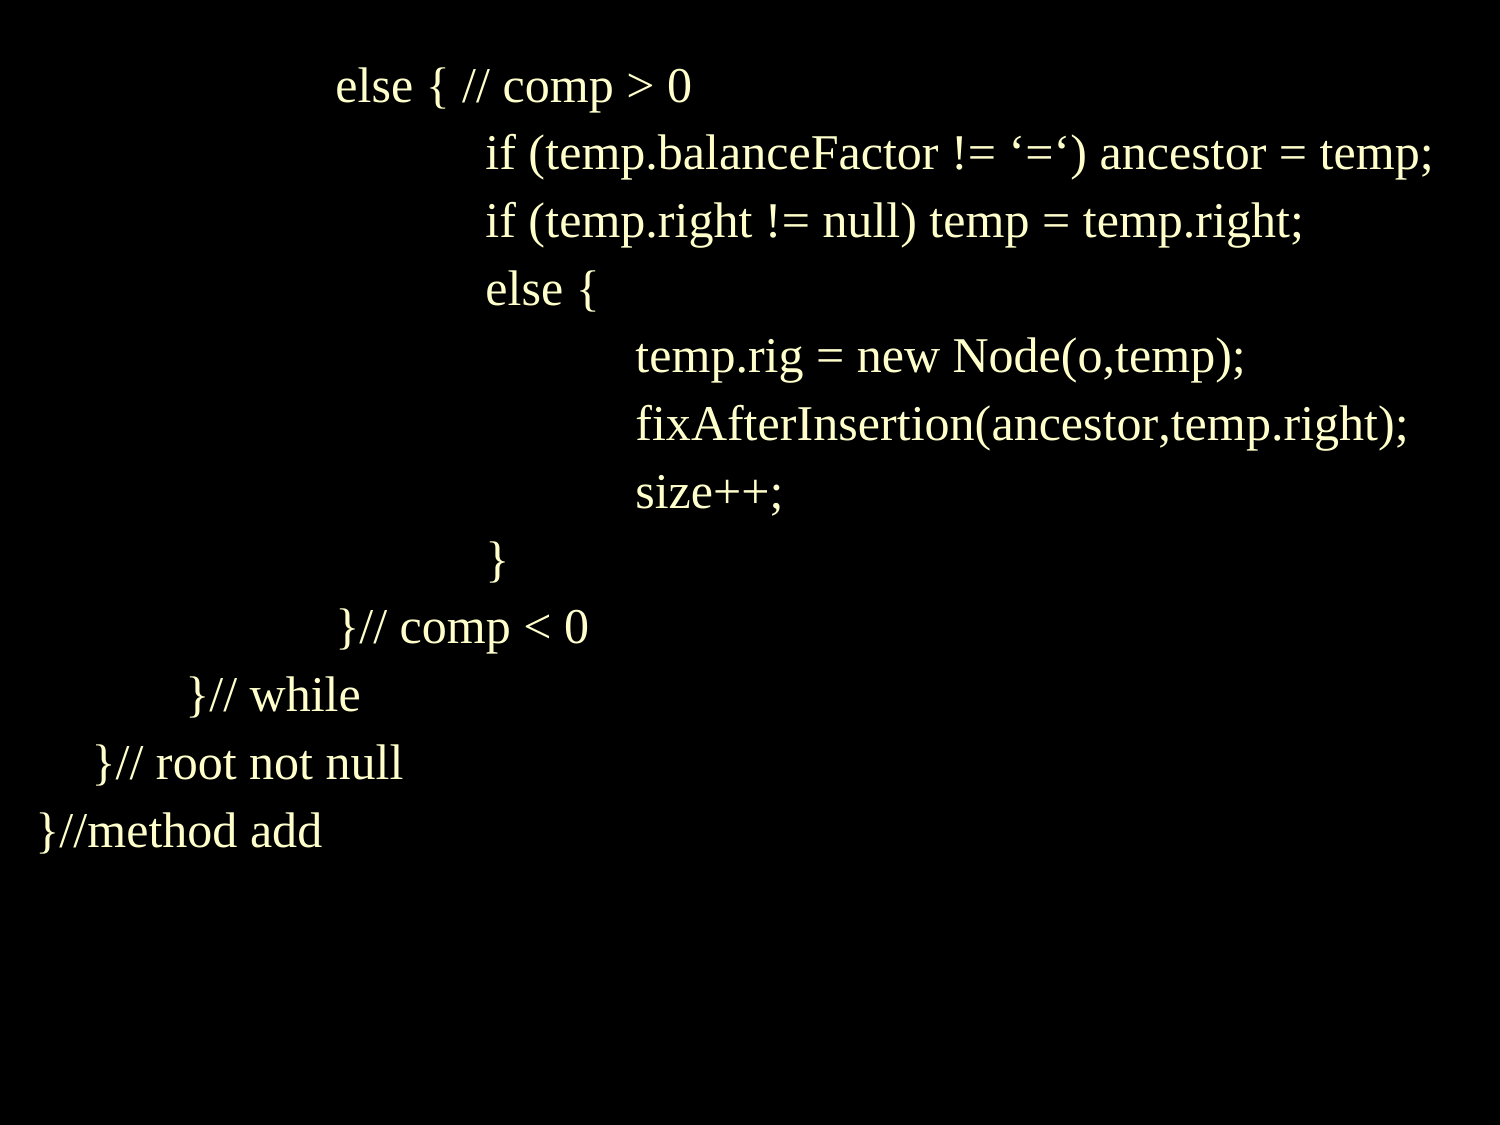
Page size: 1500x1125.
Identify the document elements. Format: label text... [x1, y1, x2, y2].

list else { // comp > 0 if (temp.balanceFactor != ‘=‘) ancestor = temp; if (temp.right != null) temp = temp.right; else { temp.rig = new Node(o,temp); fixAfterInsertion(ancestor,temp.right); size++; } }// comp < 0 }// while }// root not null }//method add [20, 49, 1480, 1063]
